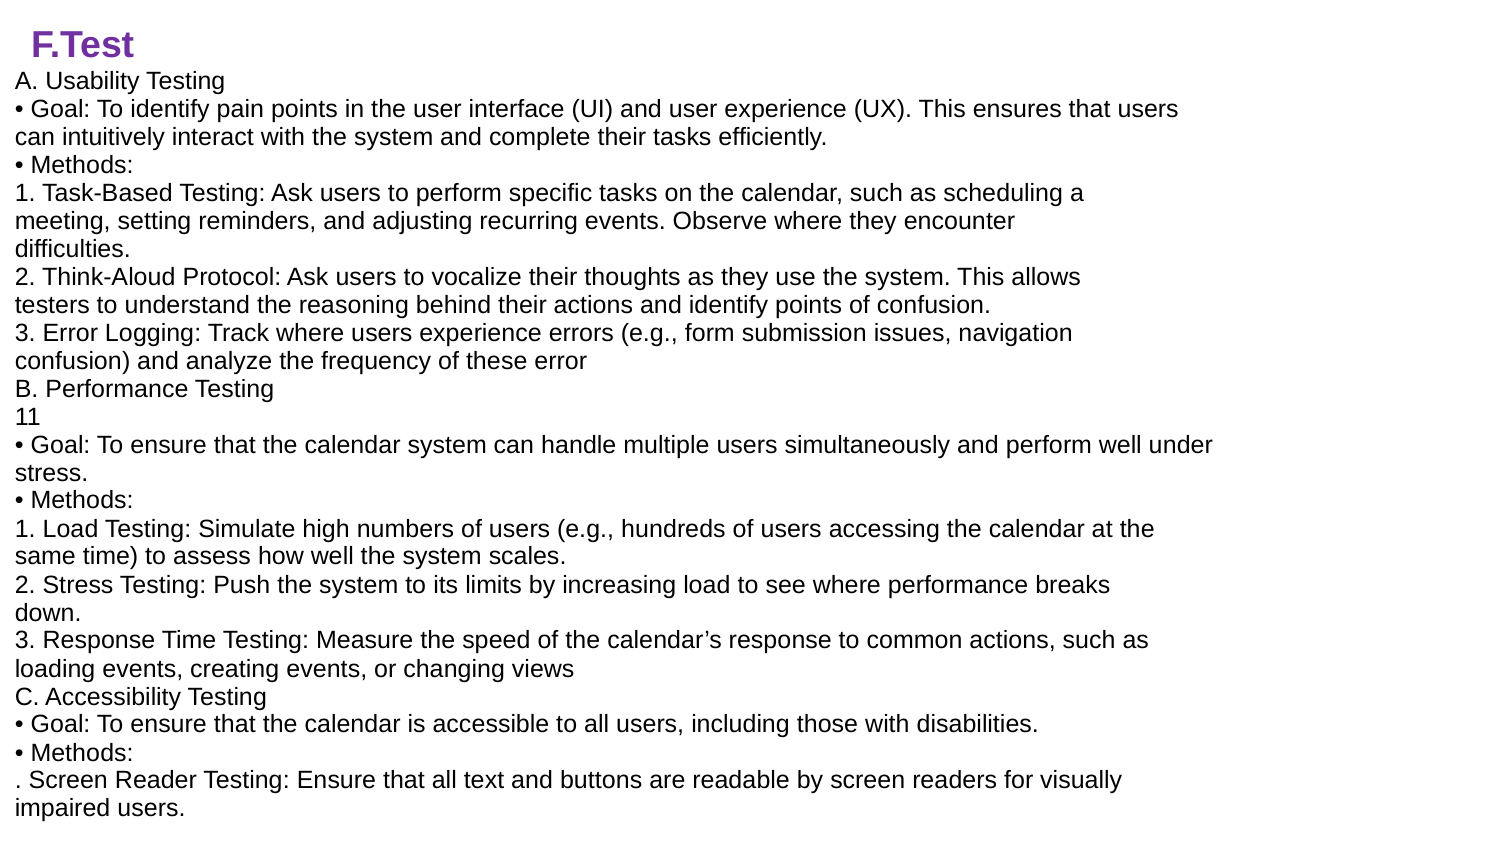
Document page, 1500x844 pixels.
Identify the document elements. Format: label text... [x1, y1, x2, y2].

title F.Test [0, 11, 1441, 721]
text_box A. Usability Testing • Goal: To identify pain points in the user interface (UI) and user experience (UX). This ensures that users can intuitively interact with the system and complete their tasks efficiently. • Methods: 1. Task-Based Testing: Ask users to perform specific tasks on the calendar, such as scheduling a meeting, setting reminders, and adjusting recurring events. Observe where they encounter difficulties. 2. Think-Aloud Protocol: Ask users to vocalize their thoughts as they use the system. This allows testers to understand the reasoning behind their actions and identify points of confusion. 3. Error Logging: Track where users experience errors (e.g., form submission issues, navigation confusion) and analyze the frequency of these error B. Performance Testing 11 • Goal: To ensure that the calendar system can handle multiple users simultaneously and perform well under stress. • Methods: 1. Load Testing: Simulate high numbers of users (e.g., hundreds of users accessing the calendar at the same time) to assess how well the system scales. 2. Stress Testing: Push the system to its limits by increasing load to see where performance breaks down. 3. Response Time Testing: Measure the speed of the calendar’s response to common actions, such as loading events, creating events, or changing views C. Accessibility Testing • Goal: To ensure that the calendar is accessible to all users, including those with disabilities. • Methods: . Screen Reader Testing: Ensure that all text and buttons are readable by screen readers for visually impaired users. [0, 59, 1430, 844]
